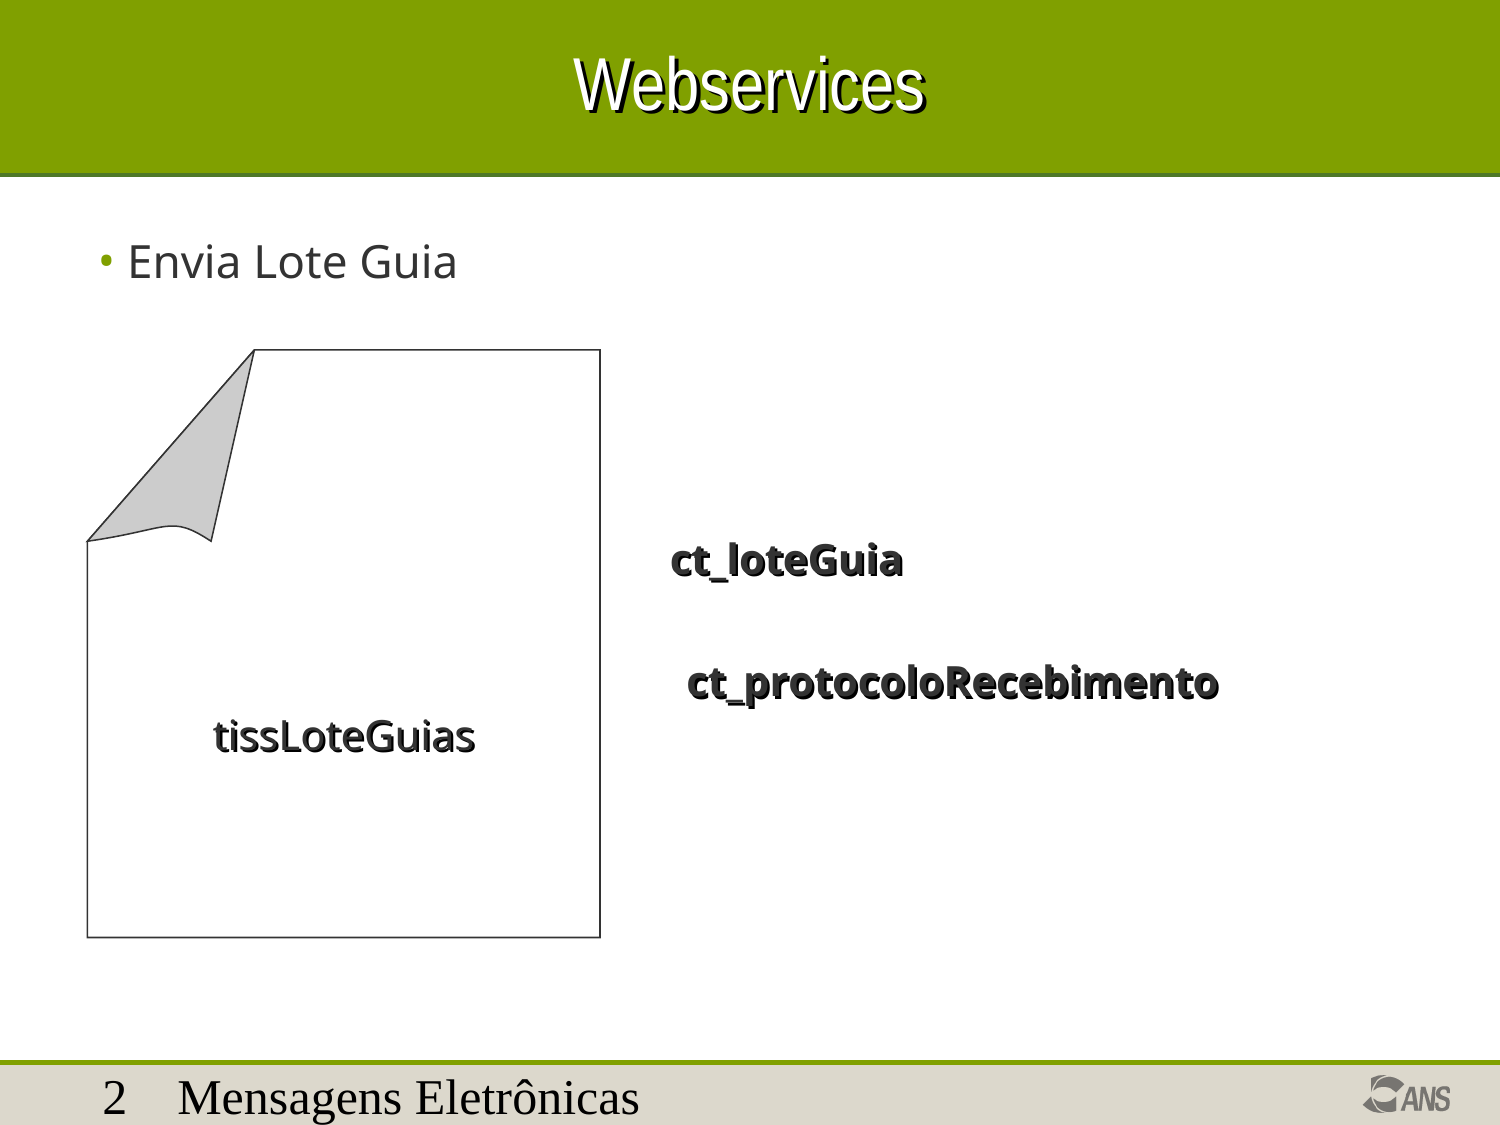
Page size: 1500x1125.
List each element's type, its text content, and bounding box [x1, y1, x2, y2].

text_box ct_loteGuia [655, 525, 919, 591]
text_box Envia Lote Guia [83, 224, 474, 296]
title Webservices [24, 10, 1475, 161]
text_box tissLoteGuias [87, 349, 601, 938]
picture [1362, 1075, 1450, 1113]
text_box ct_protocoloRecebimento [671, 647, 1234, 713]
